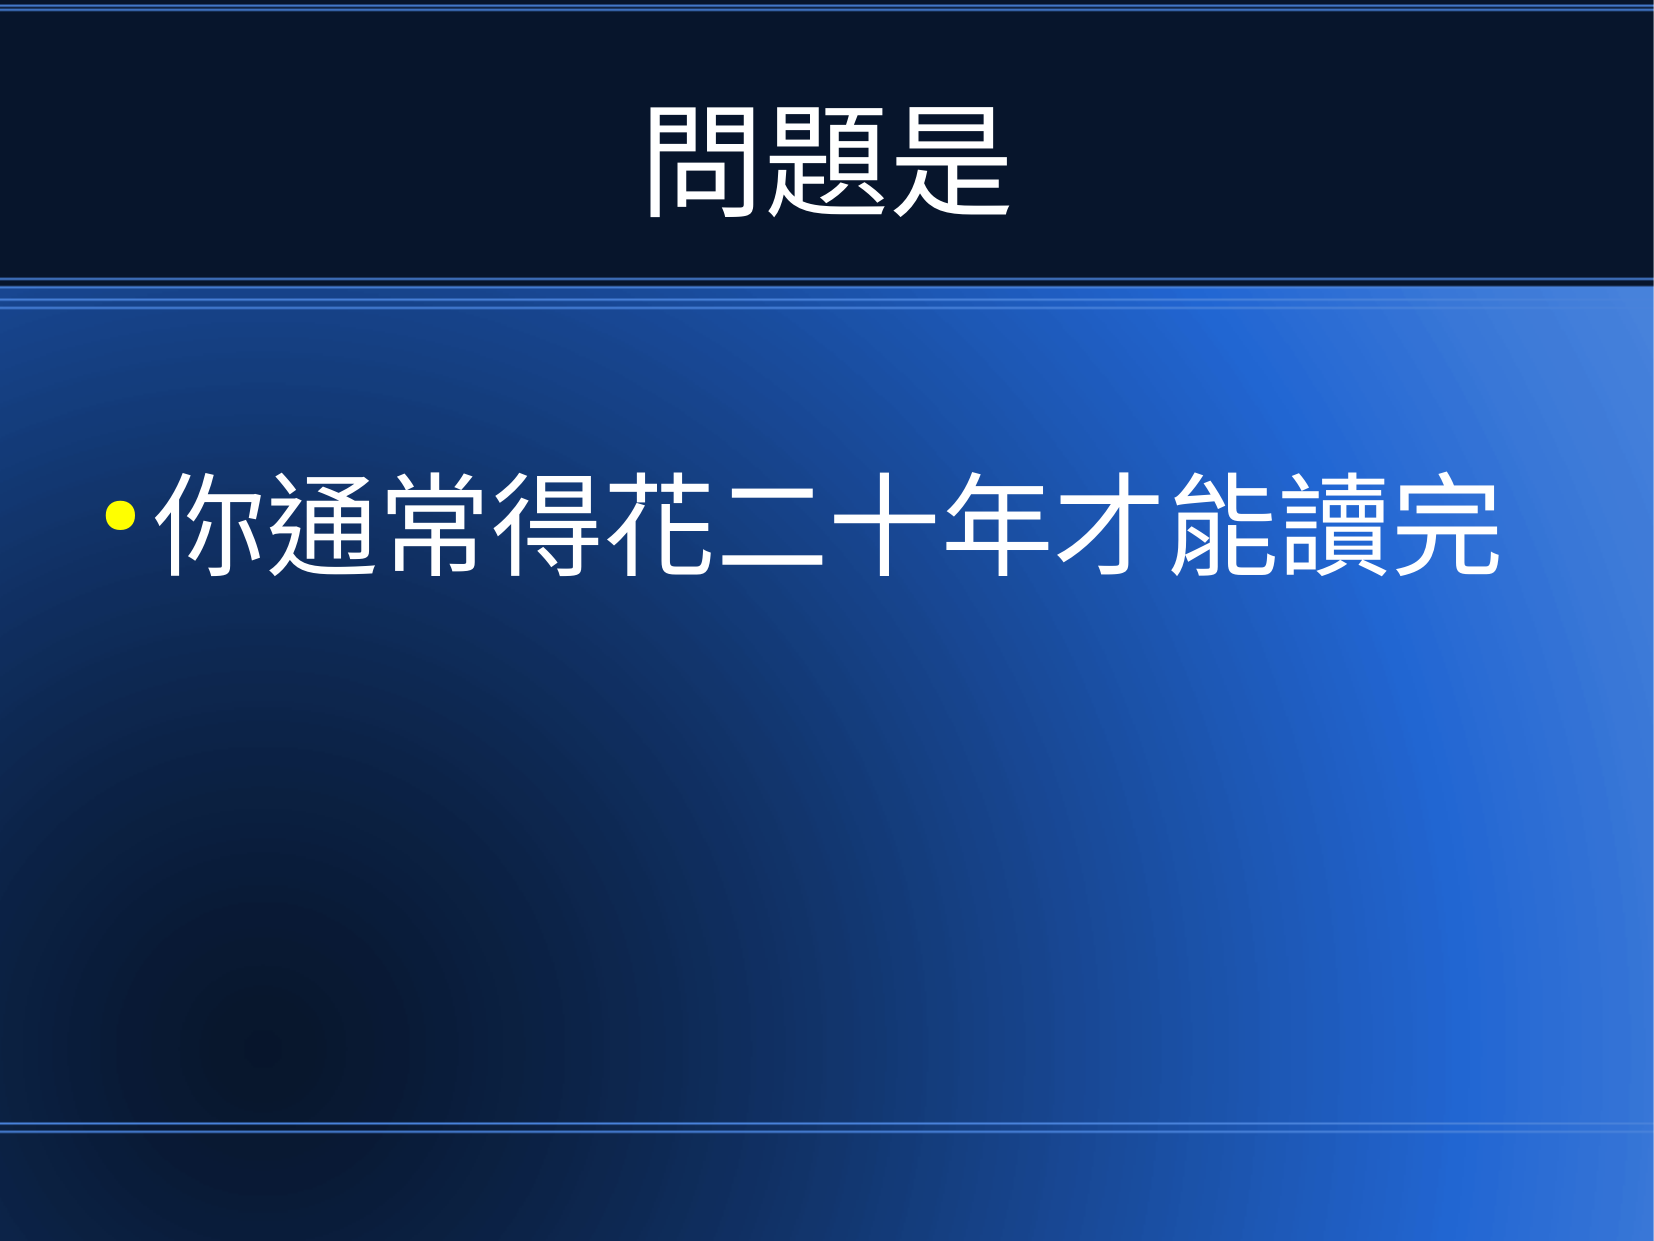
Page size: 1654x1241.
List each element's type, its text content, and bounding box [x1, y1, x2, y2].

title 問題是 [82, 49, 1571, 257]
list 你通常得花二十年才能讀完 [82, 355, 1571, 1241]
picture [0, 0, 1654, 1241]
